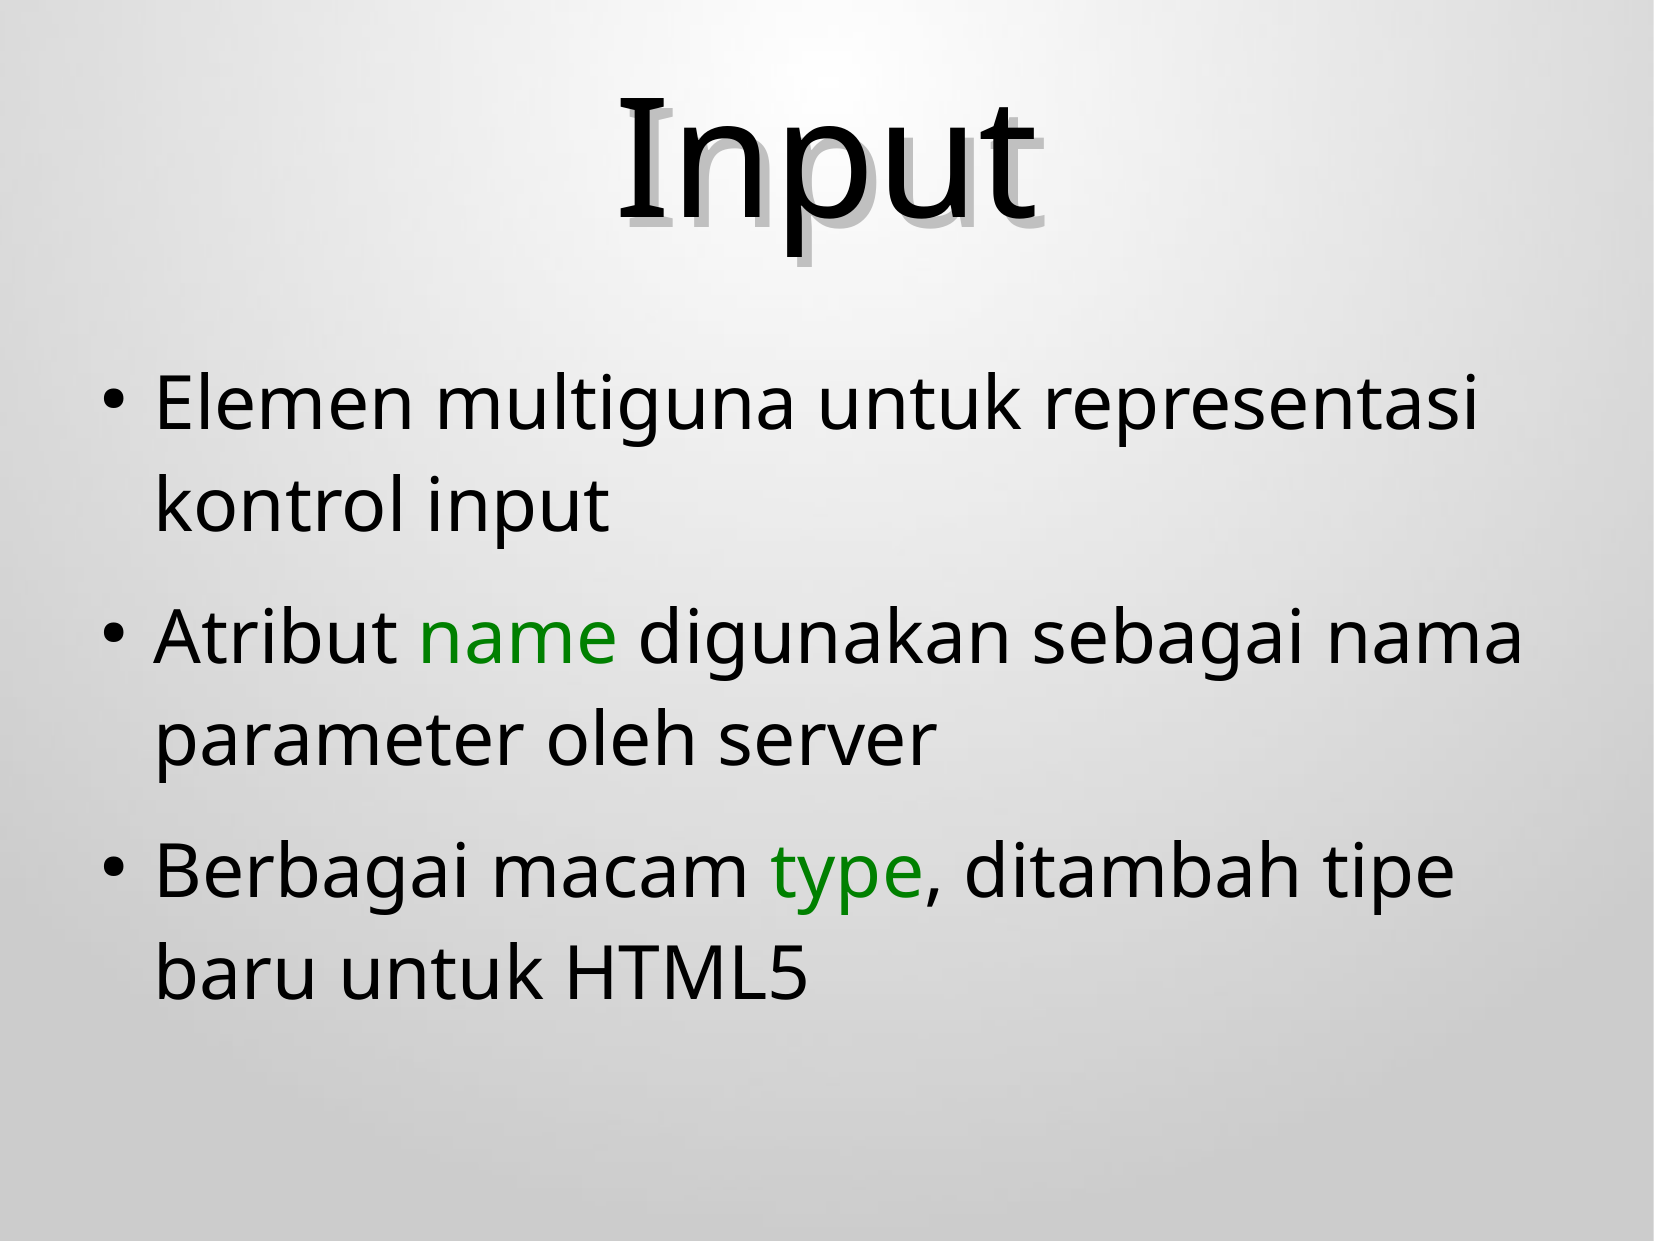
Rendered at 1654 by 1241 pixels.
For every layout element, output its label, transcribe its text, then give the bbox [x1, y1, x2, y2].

list Elemen multiguna untuk representasi kontrol input Atribut name digunakan sebagai nama parameter oleh server Berbagai macam type, ditambah tipe baru untuk HTML5 [82, 349, 1571, 1168]
title Input [82, 52, 1571, 254]
picture [0, 0, 1654, 1241]
